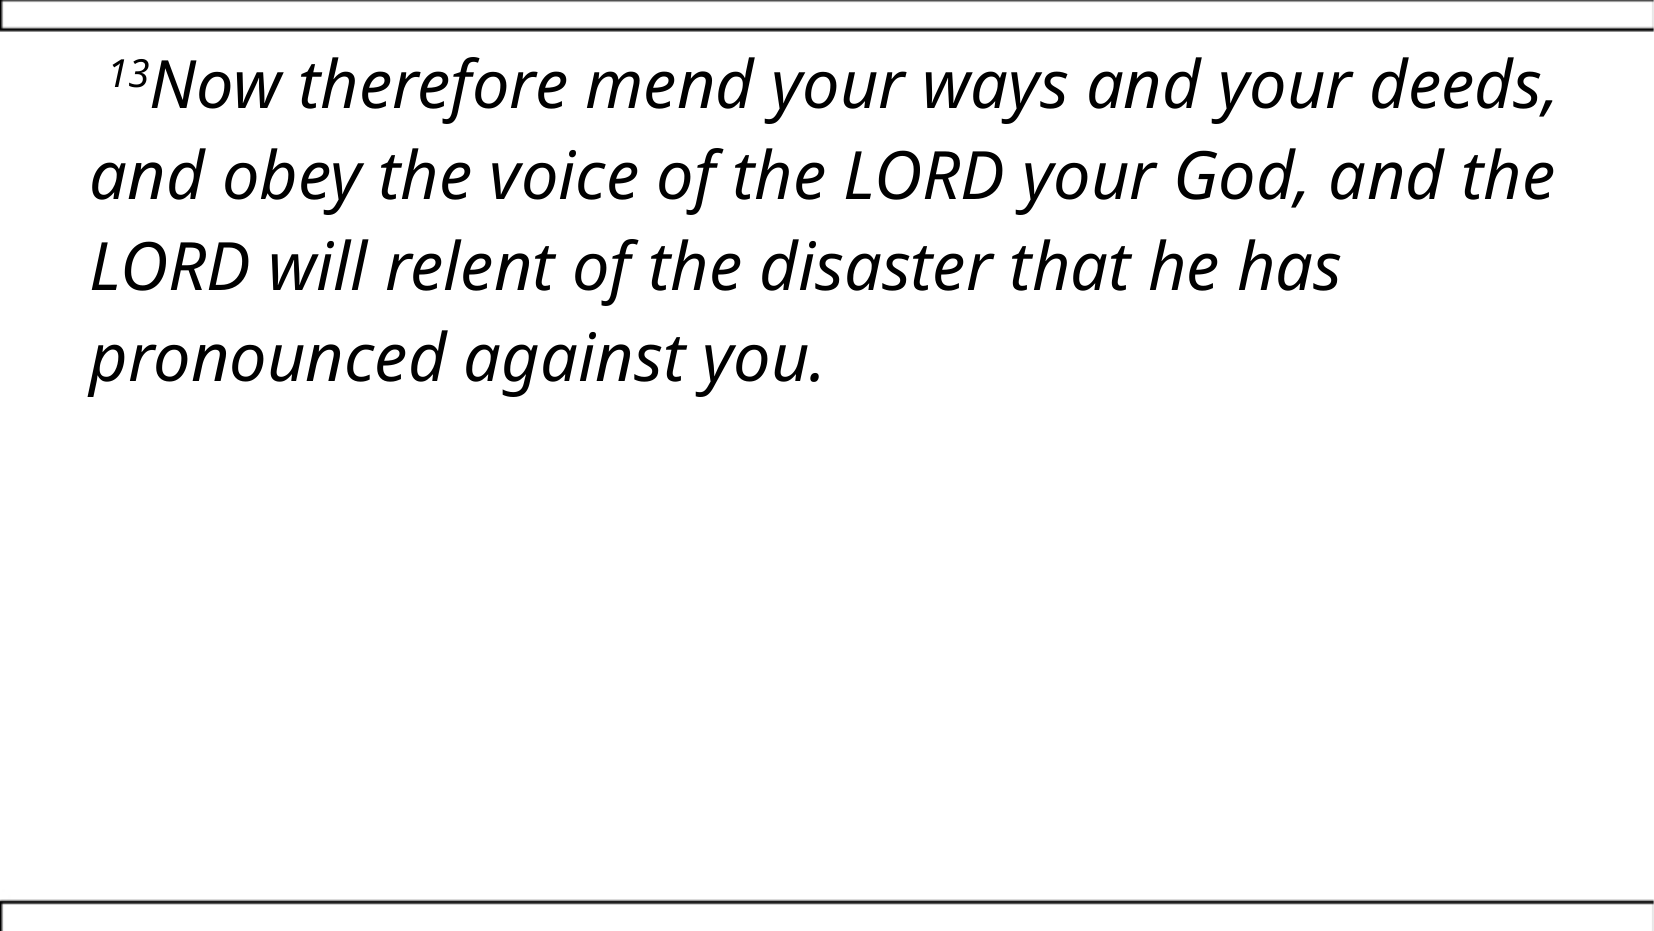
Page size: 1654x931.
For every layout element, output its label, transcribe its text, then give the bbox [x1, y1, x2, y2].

text_box 13Now therefore mend your ways and your deeds, and obey the voice of the LORD your God, and the LORD will relent of the disaster that he has pronounced against you. [75, 30, 1591, 578]
picture [0, 0, 1654, 931]
